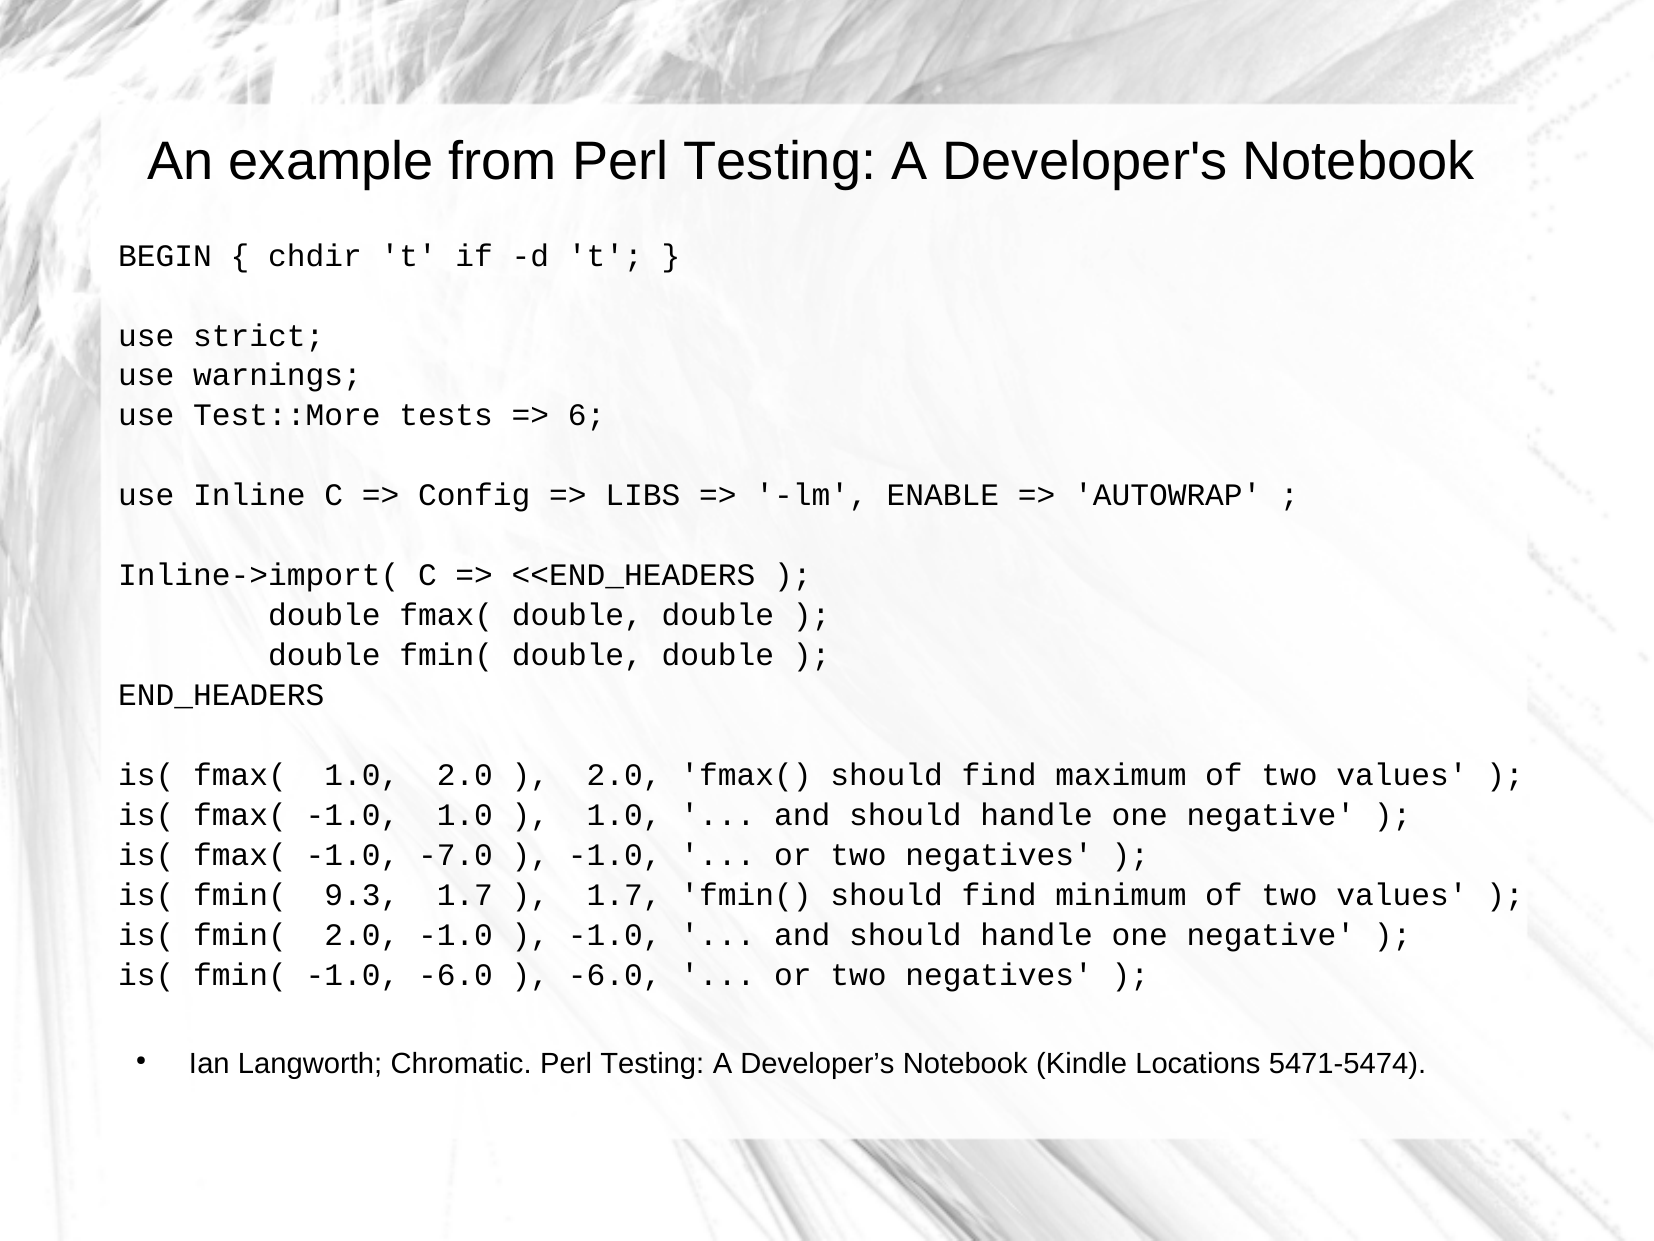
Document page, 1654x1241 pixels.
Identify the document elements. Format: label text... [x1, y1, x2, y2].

title An example from Perl Testing: A Developer's Notebook [118, 112, 1506, 211]
list BEGIN { chdir 't' if -d 't'; } use strict; use warnings; use Test::More tests => 6; use Inline C => Config => LIBS => '-lm', ENABLE => 'AUTOWRAP' ; Inline->import( C => <<END_HEADERS ); double fmax( double, double ); double fmin( double, double ); END_HEADERS is( fmax( 1.0, 2.0 ), 2.0, 'fmax() should find maximum of two values' ); is( fmax( -1.0, 1.0 ), 1.0, '... and should handle one negative' ); is( fmax( -1.0, -7.0 ), -1.0, '... or two negatives' ); is( fmin( 9.3, 1.7 ), 1.7, 'fmin() should find minimum of two values' ); is( fmin( 2.0, -1.0 ), -1.0, '... and should handle one negative' ); is( fmin( -1.0, -6.0 ), -6.0, '... or two negatives' ); Ian Langworth; Chromatic. Perl Testing: A Developer’s Notebook (Kindle Locations 5471-5474). [118, 240, 1571, 1139]
picture [0, 0, 1654, 1241]
